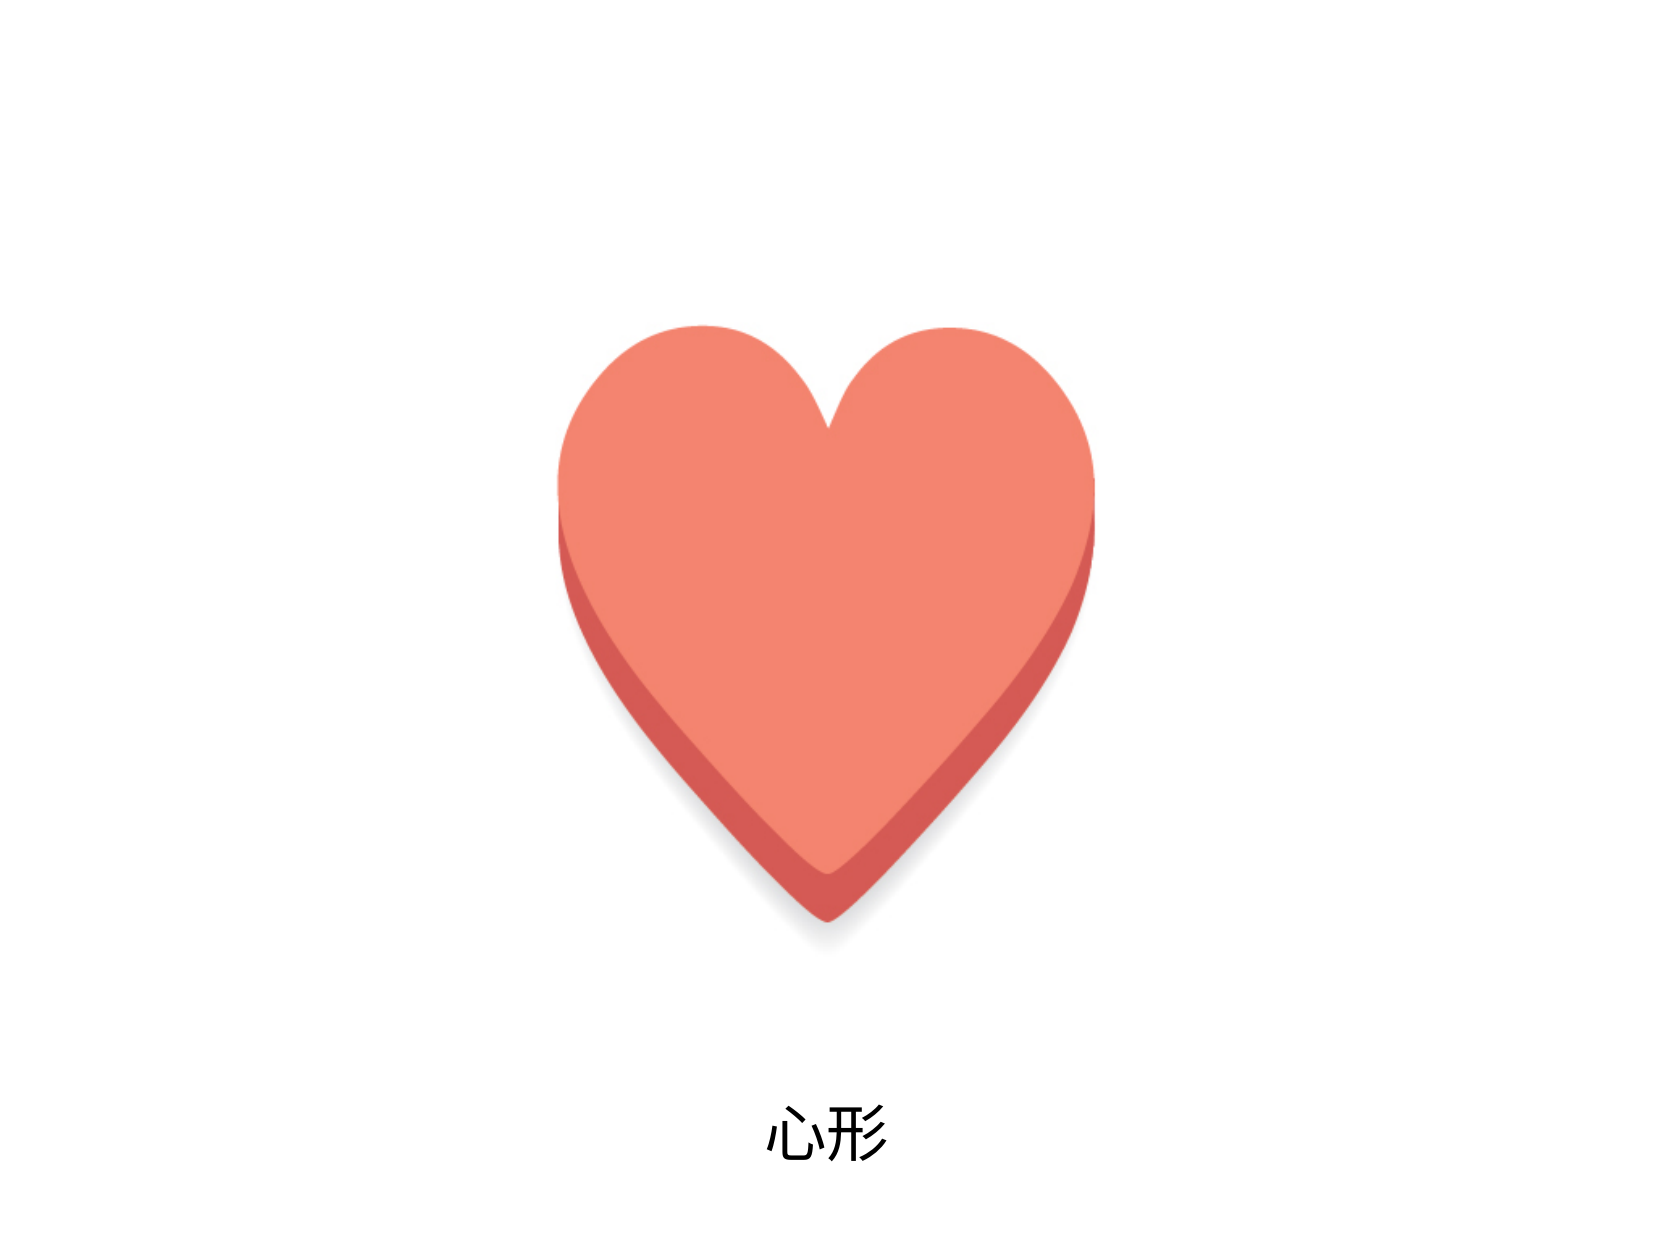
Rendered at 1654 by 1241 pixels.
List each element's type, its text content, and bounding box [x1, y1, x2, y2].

picture [0, 0, 1654, 1241]
title 心形 [82, 1025, 1571, 1233]
